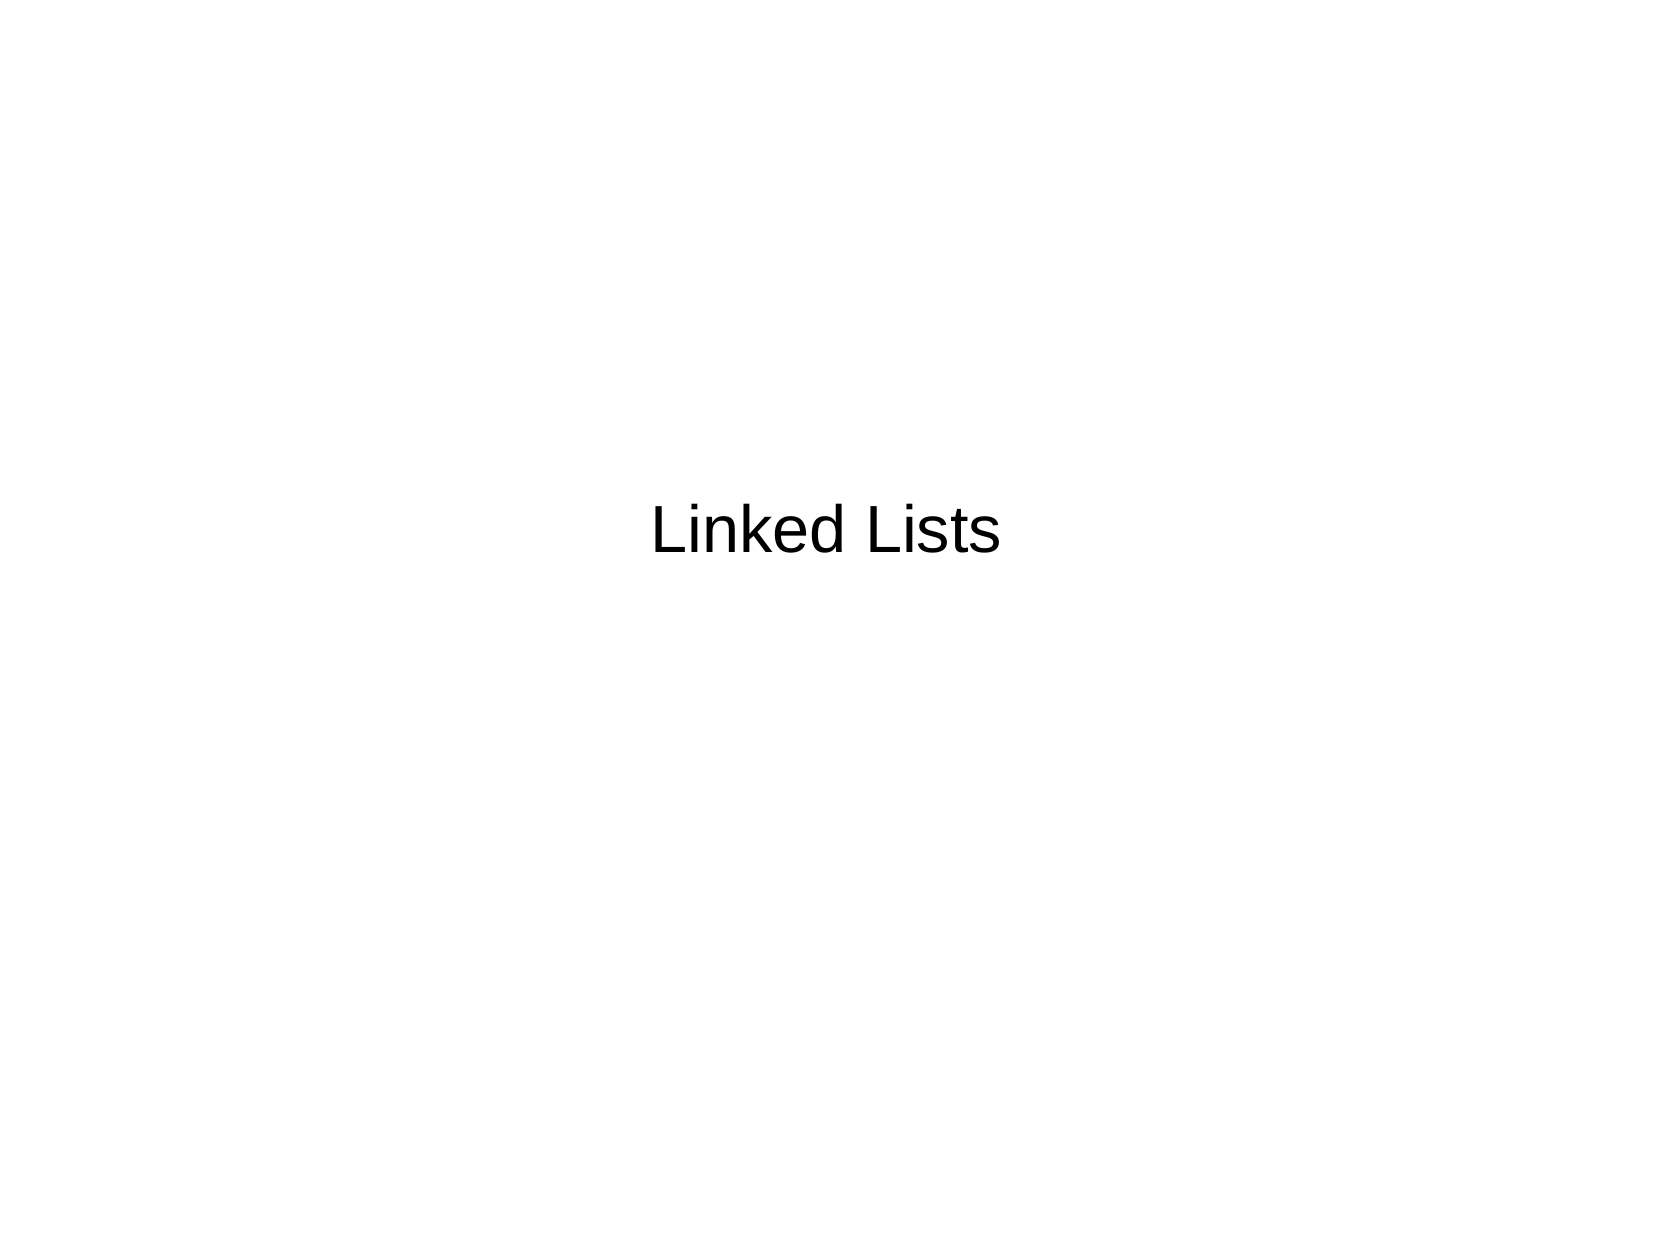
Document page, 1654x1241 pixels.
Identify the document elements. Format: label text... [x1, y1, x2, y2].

subtitle Linked Lists [82, 49, 1571, 1010]
